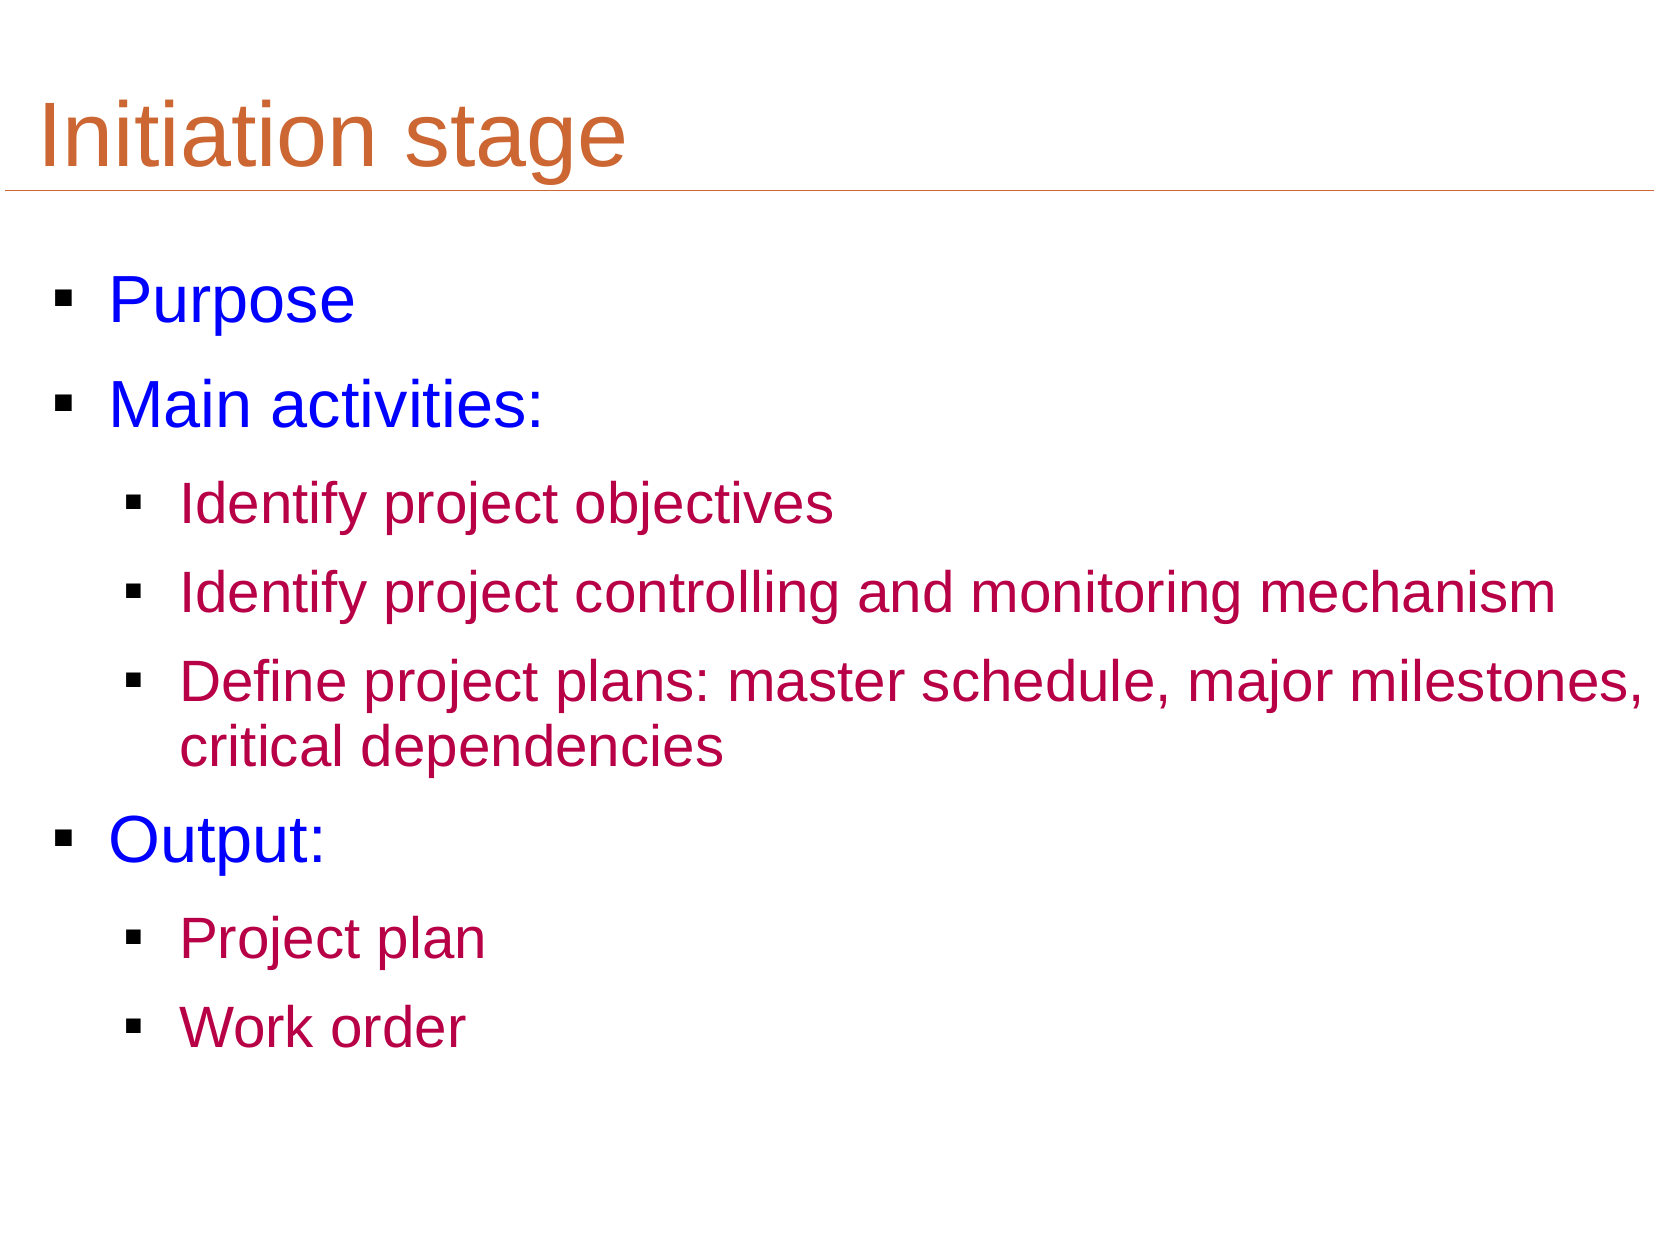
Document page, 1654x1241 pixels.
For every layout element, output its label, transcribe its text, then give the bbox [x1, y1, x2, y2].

title Initiation stage [37, 31, 1651, 239]
list Purpose Main activities: Identify project objectives Identify project controlling and monitoring mechanism Define project plans: master schedule, major milestones, critical dependencies Output: Project plan Work order [37, 262, 1651, 1163]
